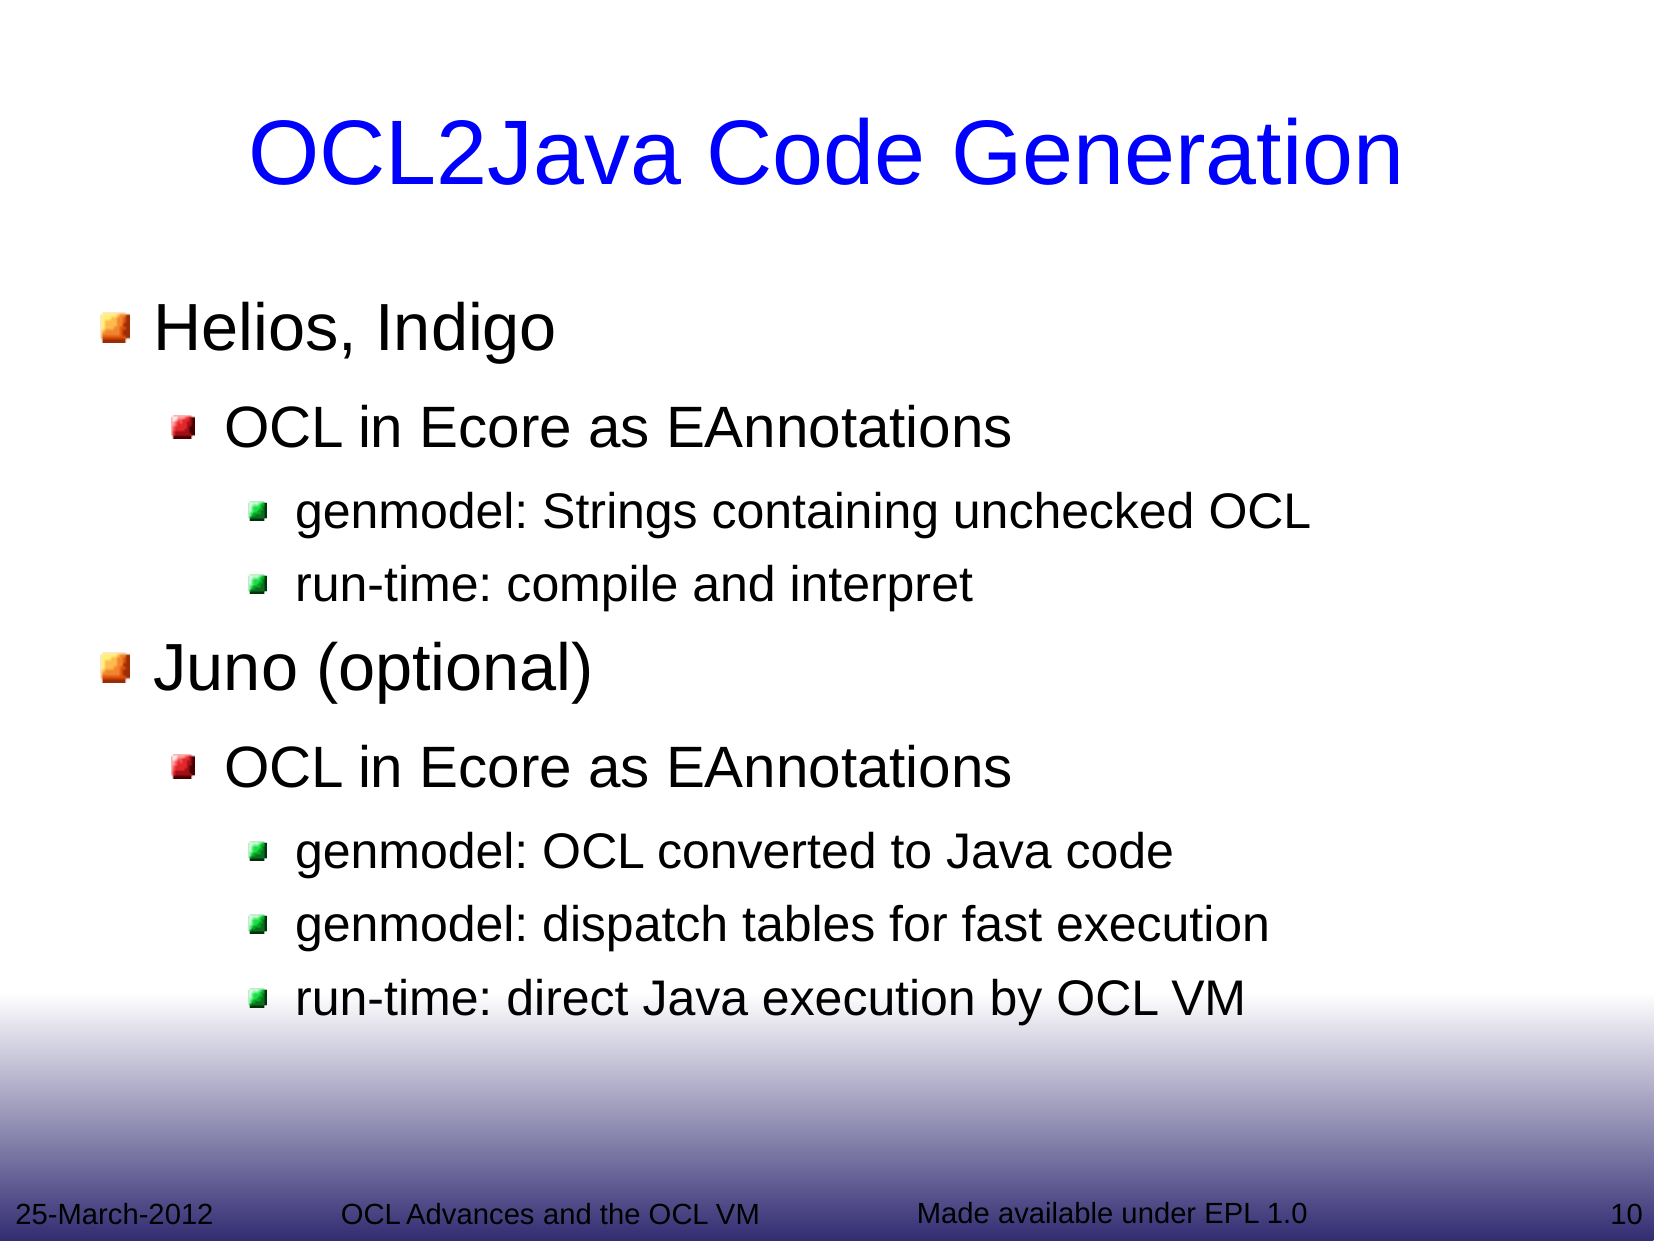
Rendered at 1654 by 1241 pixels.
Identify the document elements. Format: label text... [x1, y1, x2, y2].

title OCL2Java Code Generation [82, 49, 1571, 257]
list Helios, Indigo OCL in Ecore as EAnnotations genmodel: Strings containing unchecked OCL run-time: compile and interpret Juno (optional) OCL in Ecore as EAnnotations genmodel: OCL converted to Java code genmodel: dispatch tables for fast execution run-time: direct Java execution by OCL VM [82, 290, 1571, 1109]
